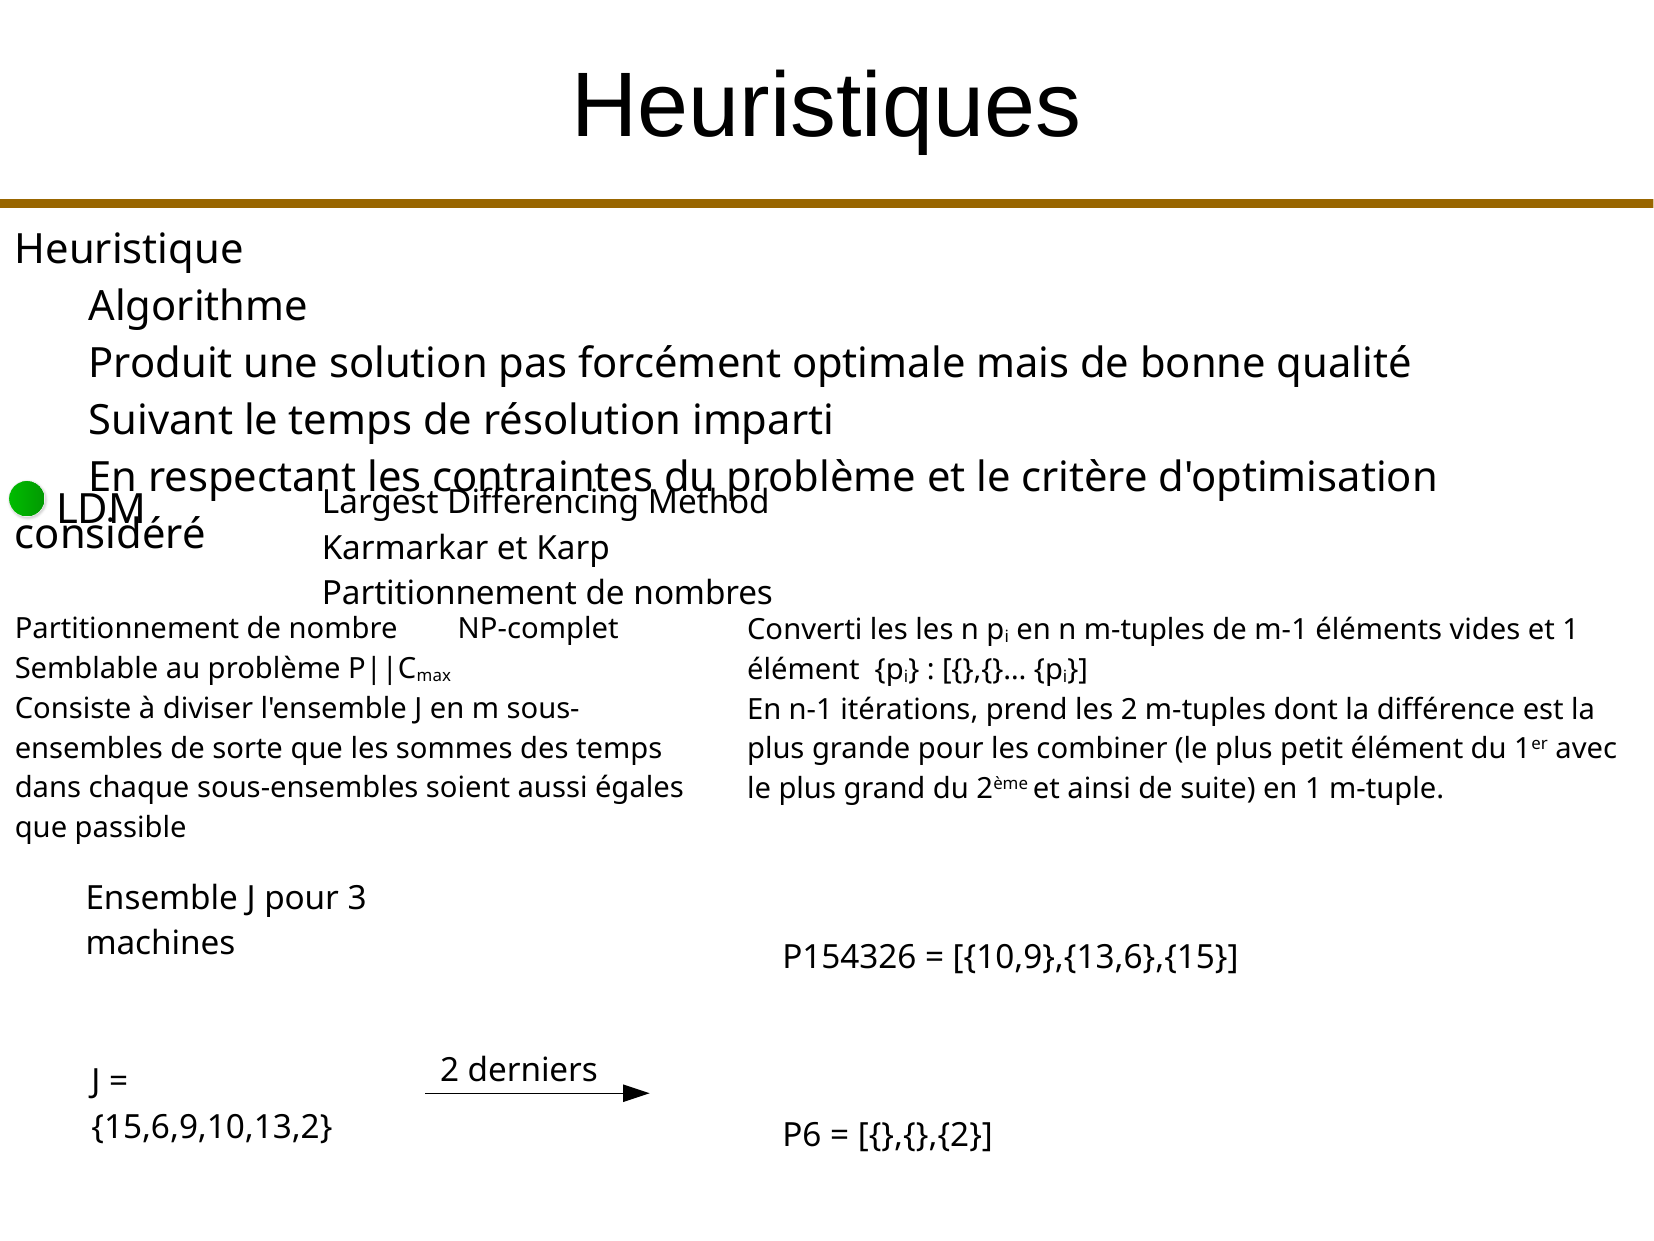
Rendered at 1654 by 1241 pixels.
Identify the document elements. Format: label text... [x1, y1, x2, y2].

text_box Heuristique Algorithme Produit une solution pas forcément optimale mais de bonne qualité Suivant le temps de résolution imparti En respectant les contraintes du problème et le critère d'optimisation considéré [0, 211, 1654, 465]
text_box Ensemble J pour 3 machines [70, 866, 532, 920]
text_box Largest Differencing Method Karmarkar et Karp Partitionnement de nombres [307, 471, 810, 601]
picture [6, 478, 50, 521]
text_box 2 derniers [425, 1038, 674, 1130]
text_box LDM [41, 470, 237, 534]
text_box Converti les les n pi en n m-tuples de m-1 éléments vides et 1 élément {pi} : [{},{}… {pi}] En n-1 itérations, prend les 2 m-tuples dont la différence est la plus grande pour les combiner (le plus petit élément du 1er avec le plus grand du 2ème et ainsi de suite) en 1 m-tuple. [732, 601, 1654, 806]
text_box P6 = [{},{},{2}] [767, 1103, 1028, 1157]
text_box Partitionnement de nombre NP-complet Semblable au problème P||Cmax Consiste à diviser l'ensemble J en m sous-ensembles de sorte que les sommes des temps dans chaque sous-ensembles soient aussi égales que passible [0, 600, 733, 794]
text_box P154326 = [{10,9},{13,6},{15}] [767, 926, 1430, 1018]
text_box J = {15,6,9,10,13,2} [76, 1050, 384, 1104]
title Heuristiques [82, 34, 1571, 175]
